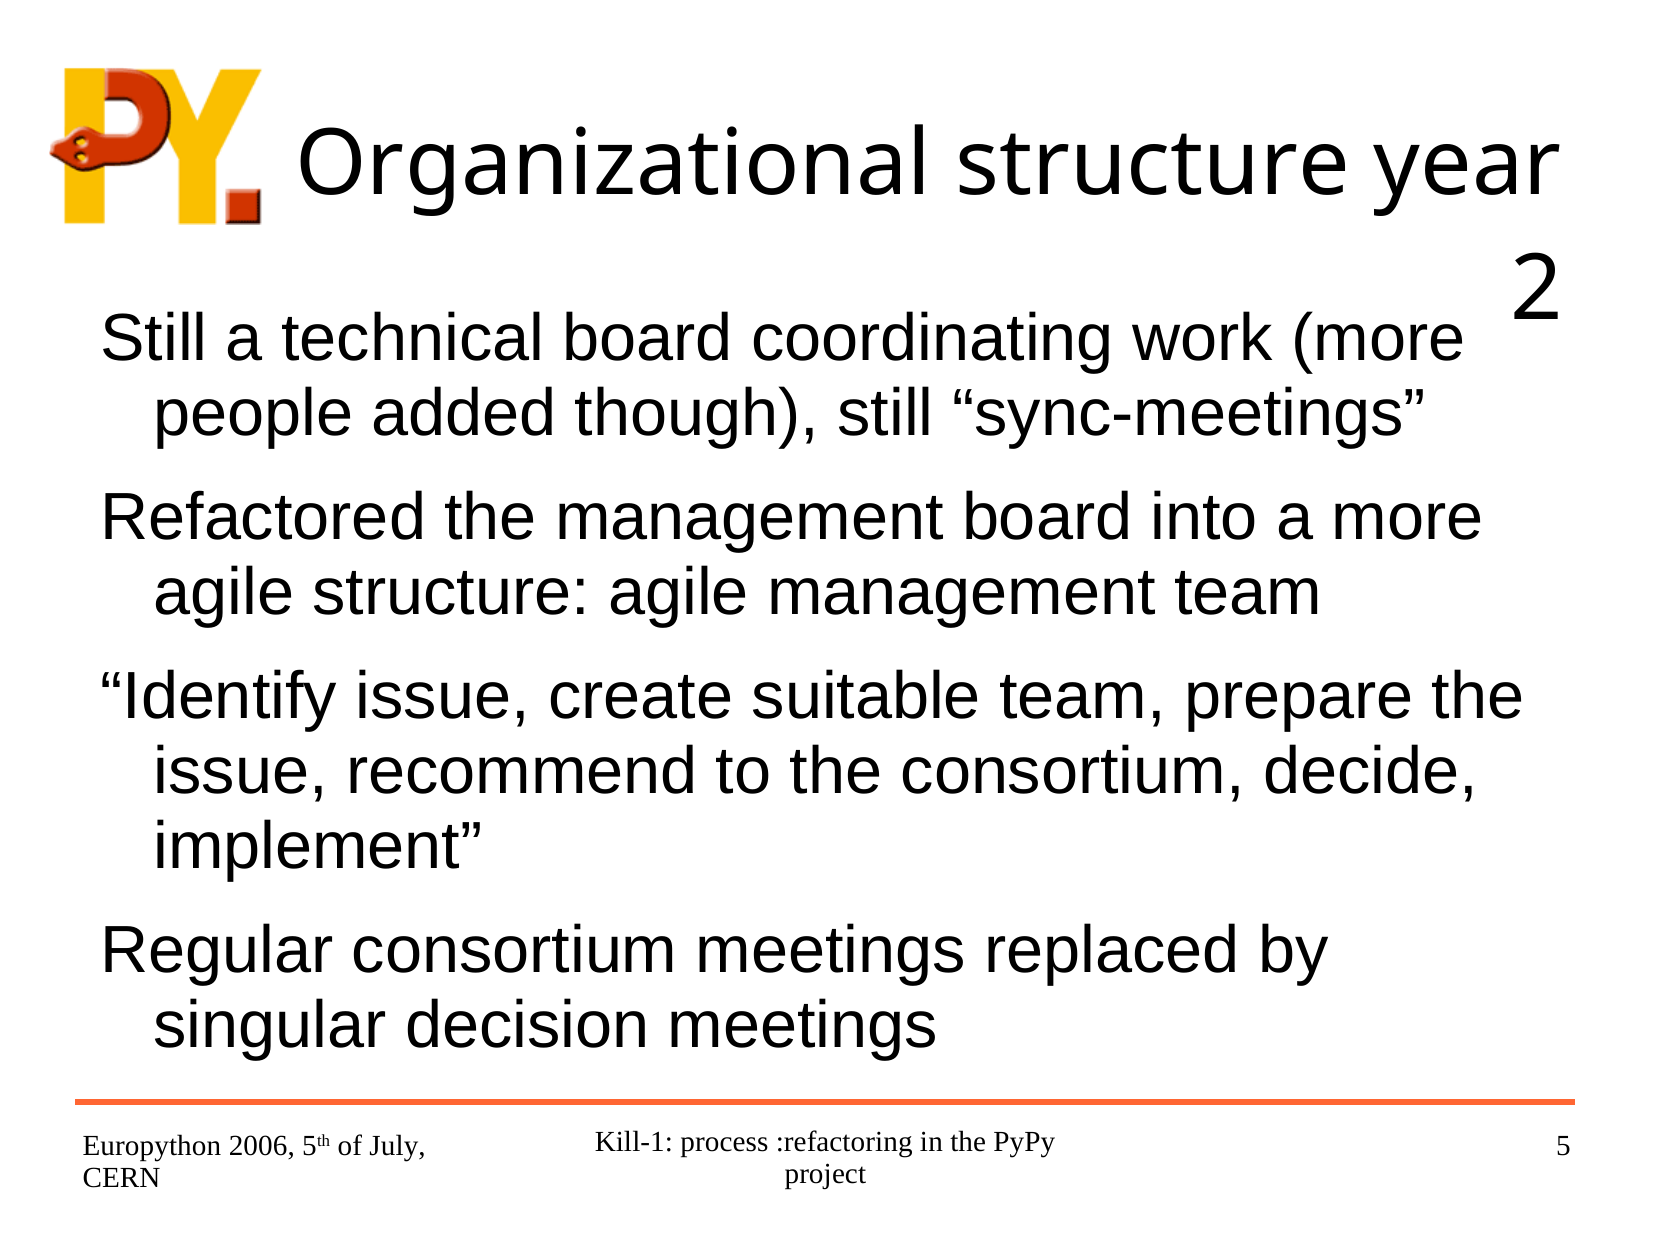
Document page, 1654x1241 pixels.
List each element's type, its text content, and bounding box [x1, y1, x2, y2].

list Still a technical board coordinating work (more people added though), still “sync-meetings” Refactored the management board into a more agile structure: agile management team “Identify issue, create suitable team, prepare the issue, recommend to the consortium, decide, implement” Regular consortium meetings replaced by singular decision meetings [82, 300, 1571, 1241]
title Organizational structure year 2 [262, 117, 1564, 300]
picture [49, 67, 263, 225]
